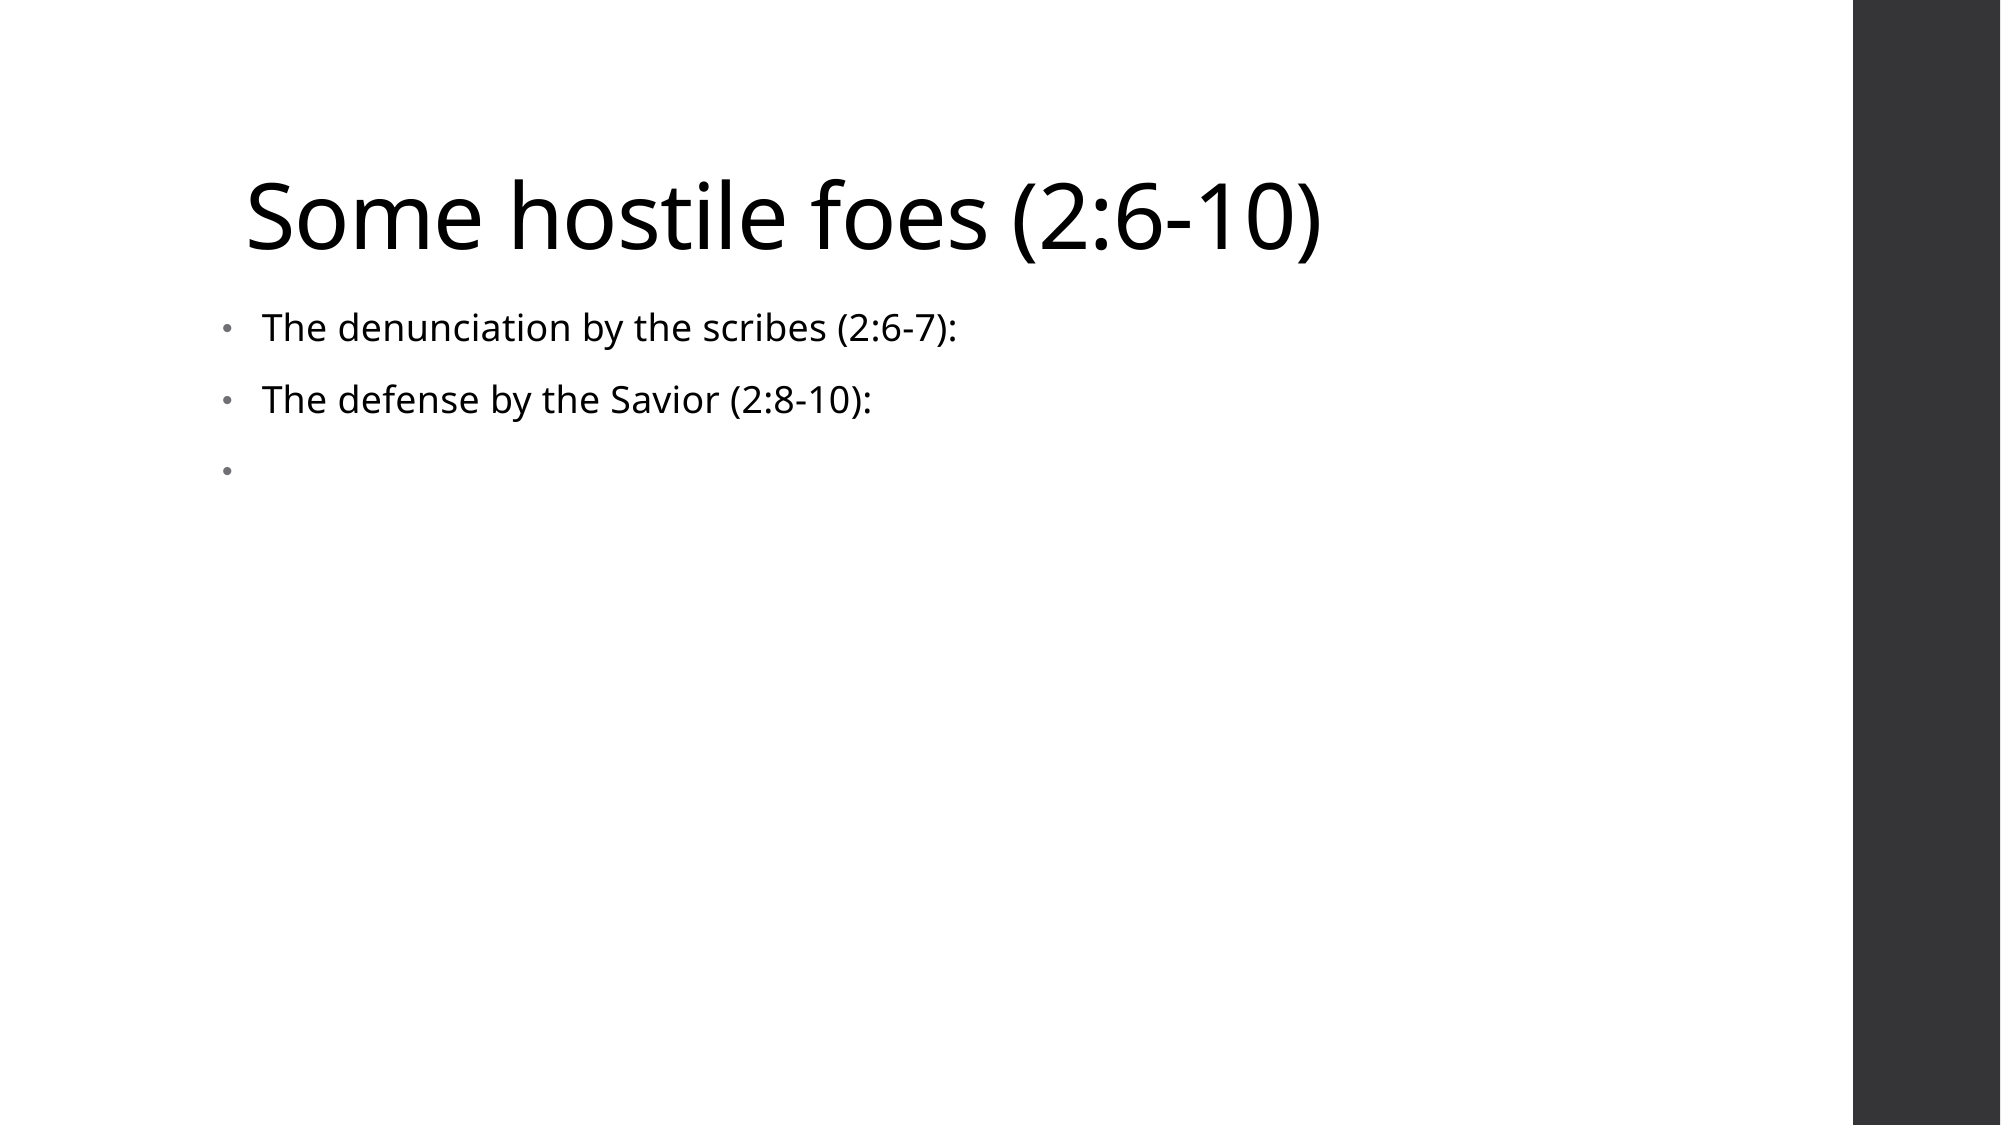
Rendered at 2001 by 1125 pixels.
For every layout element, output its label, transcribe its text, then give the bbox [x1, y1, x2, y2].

list The denunciation by the scribes (2:6-7): The defense by the Savior (2:8-10): [206, 299, 1617, 1014]
title Some hostile foes (2:6-10) [206, 60, 1797, 278]
